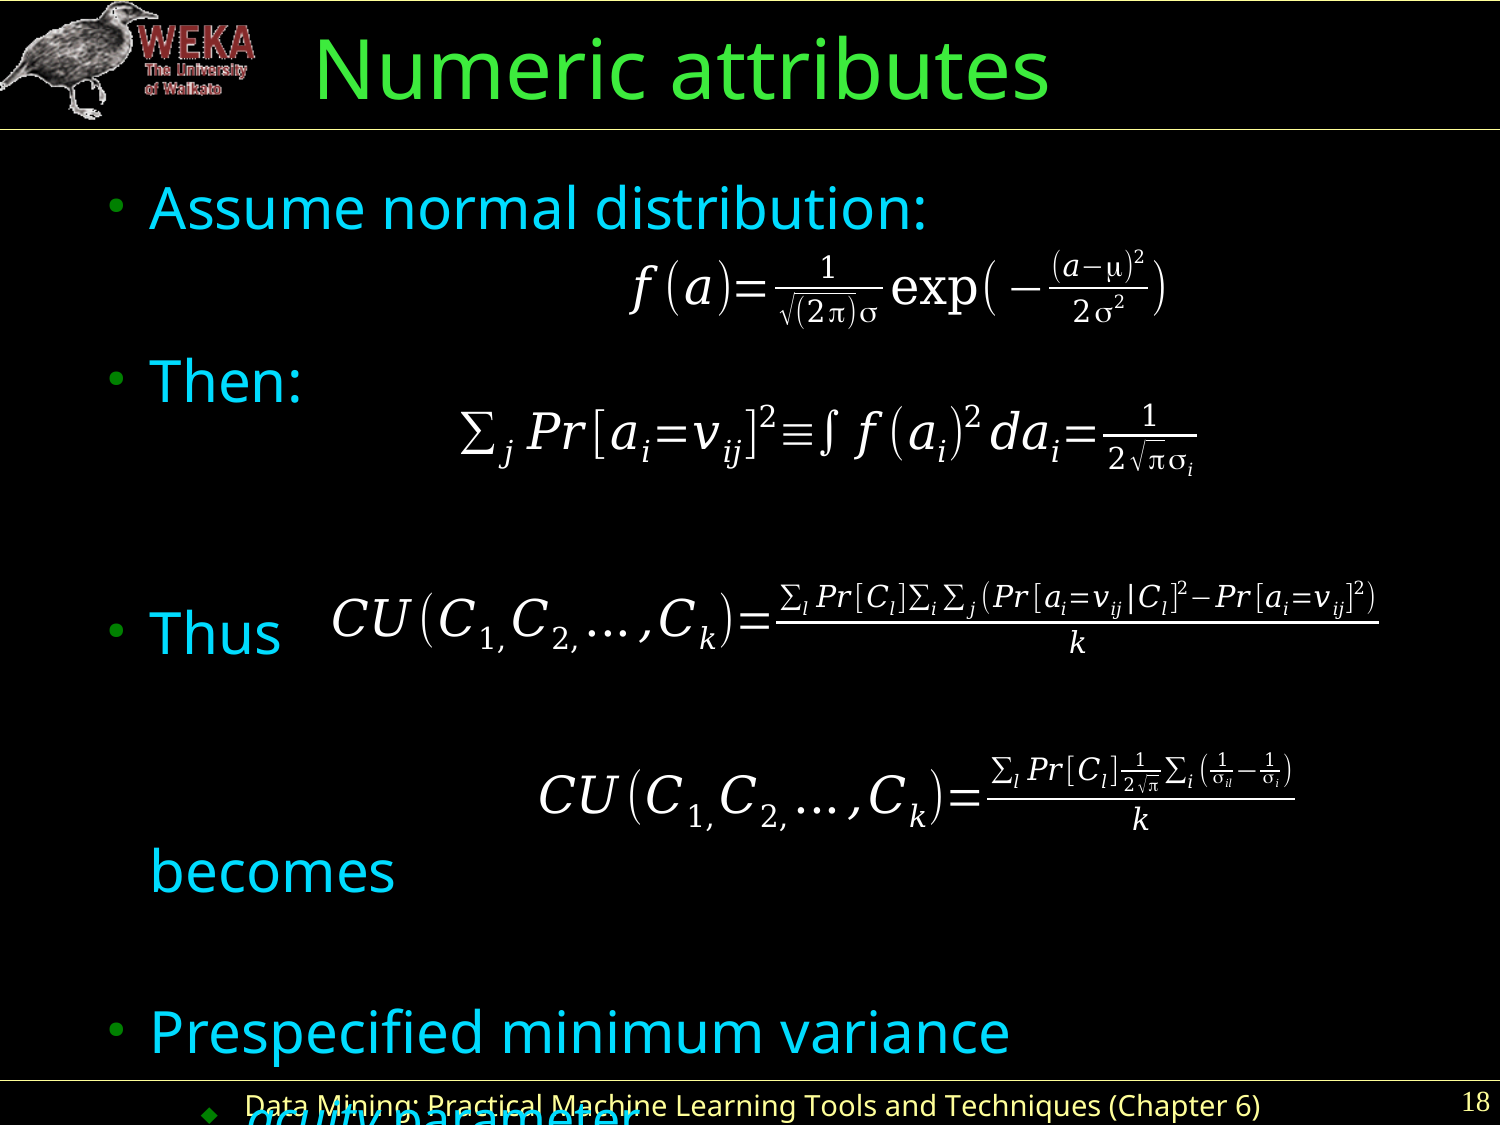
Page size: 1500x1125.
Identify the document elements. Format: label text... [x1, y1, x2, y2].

chart [532, 748, 1302, 839]
chart [326, 577, 1386, 661]
picture [0, 1, 266, 129]
title Numeric attributes [297, 0, 1500, 148]
chart [621, 246, 1174, 333]
chart [453, 397, 1205, 482]
list Assume normal distribution: Then: Thus becomes Prespecified minimum variance acuity parameter [92, 159, 1330, 1068]
